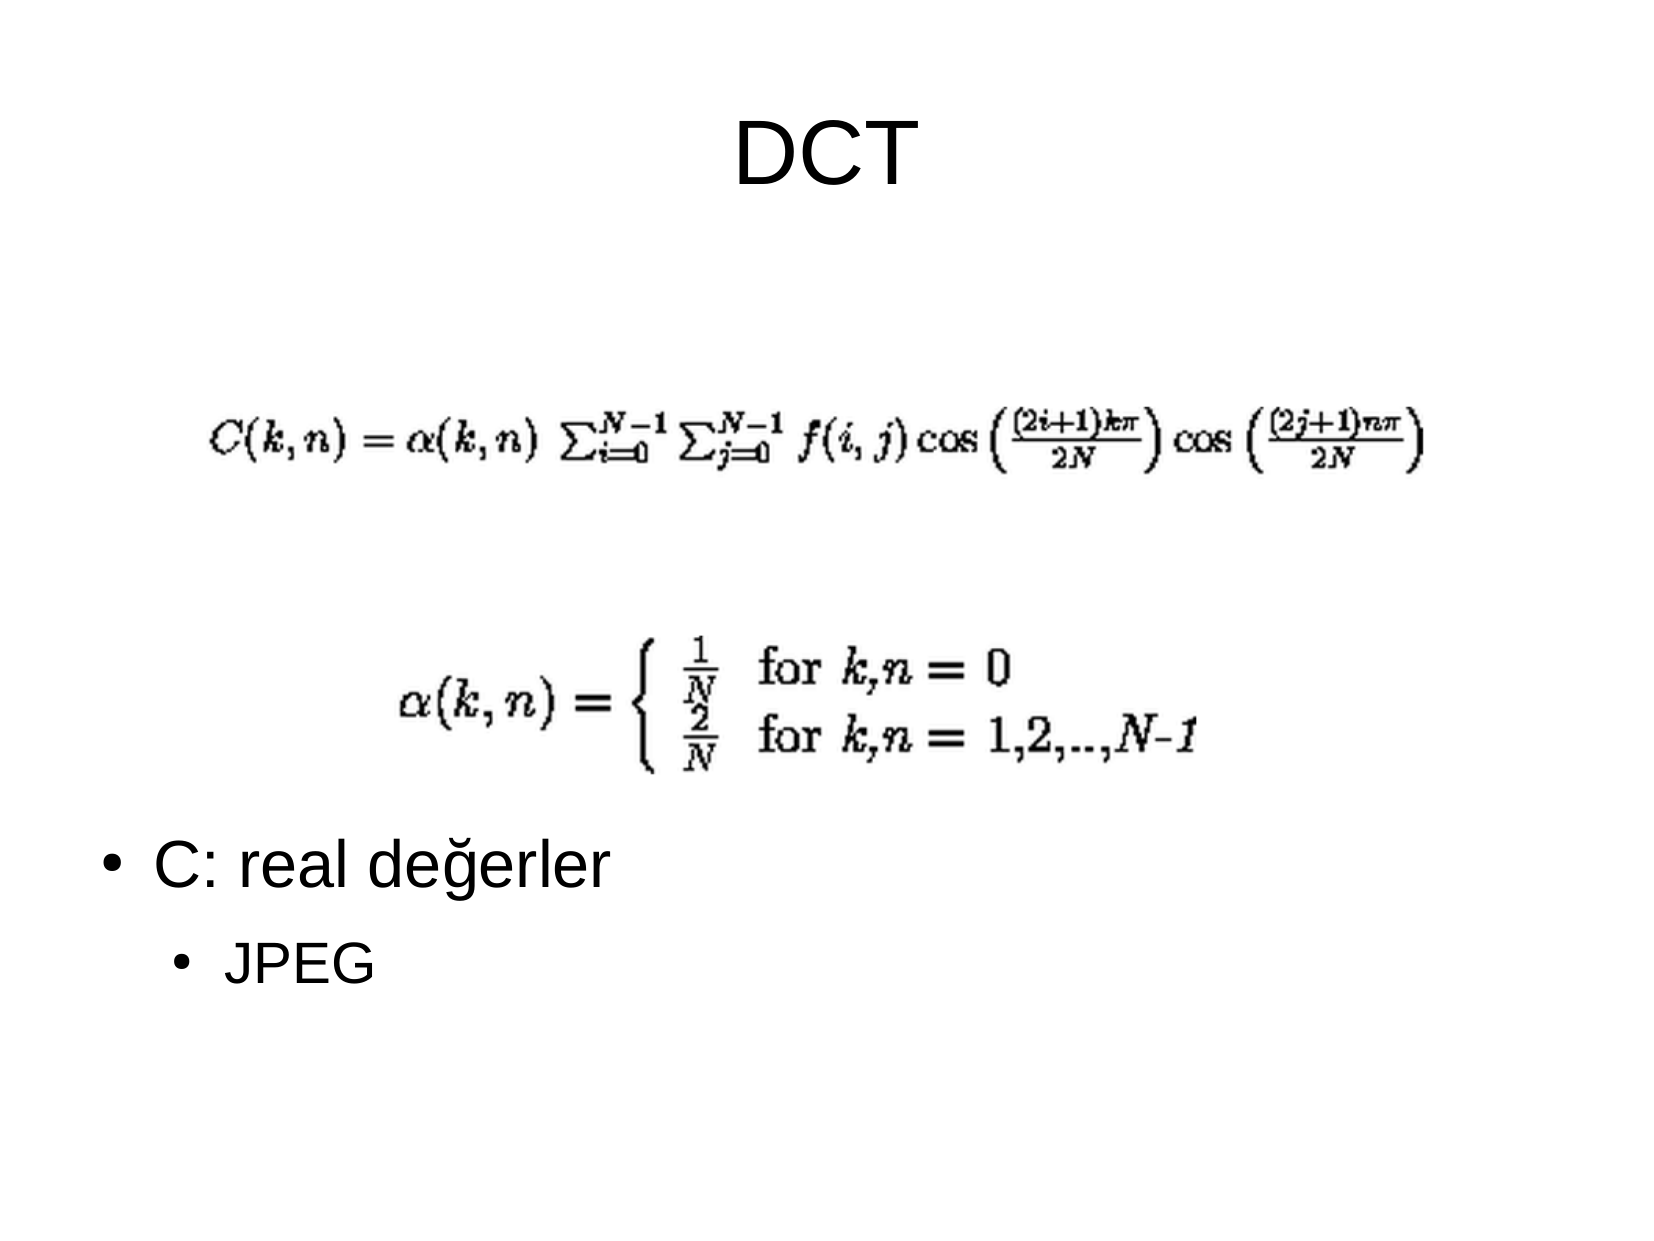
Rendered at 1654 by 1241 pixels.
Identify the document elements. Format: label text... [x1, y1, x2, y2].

list C: real değerler JPEG [82, 826, 1571, 1109]
picture [379, 603, 1270, 798]
picture [196, 390, 1464, 502]
title DCT [82, 56, 1571, 250]
